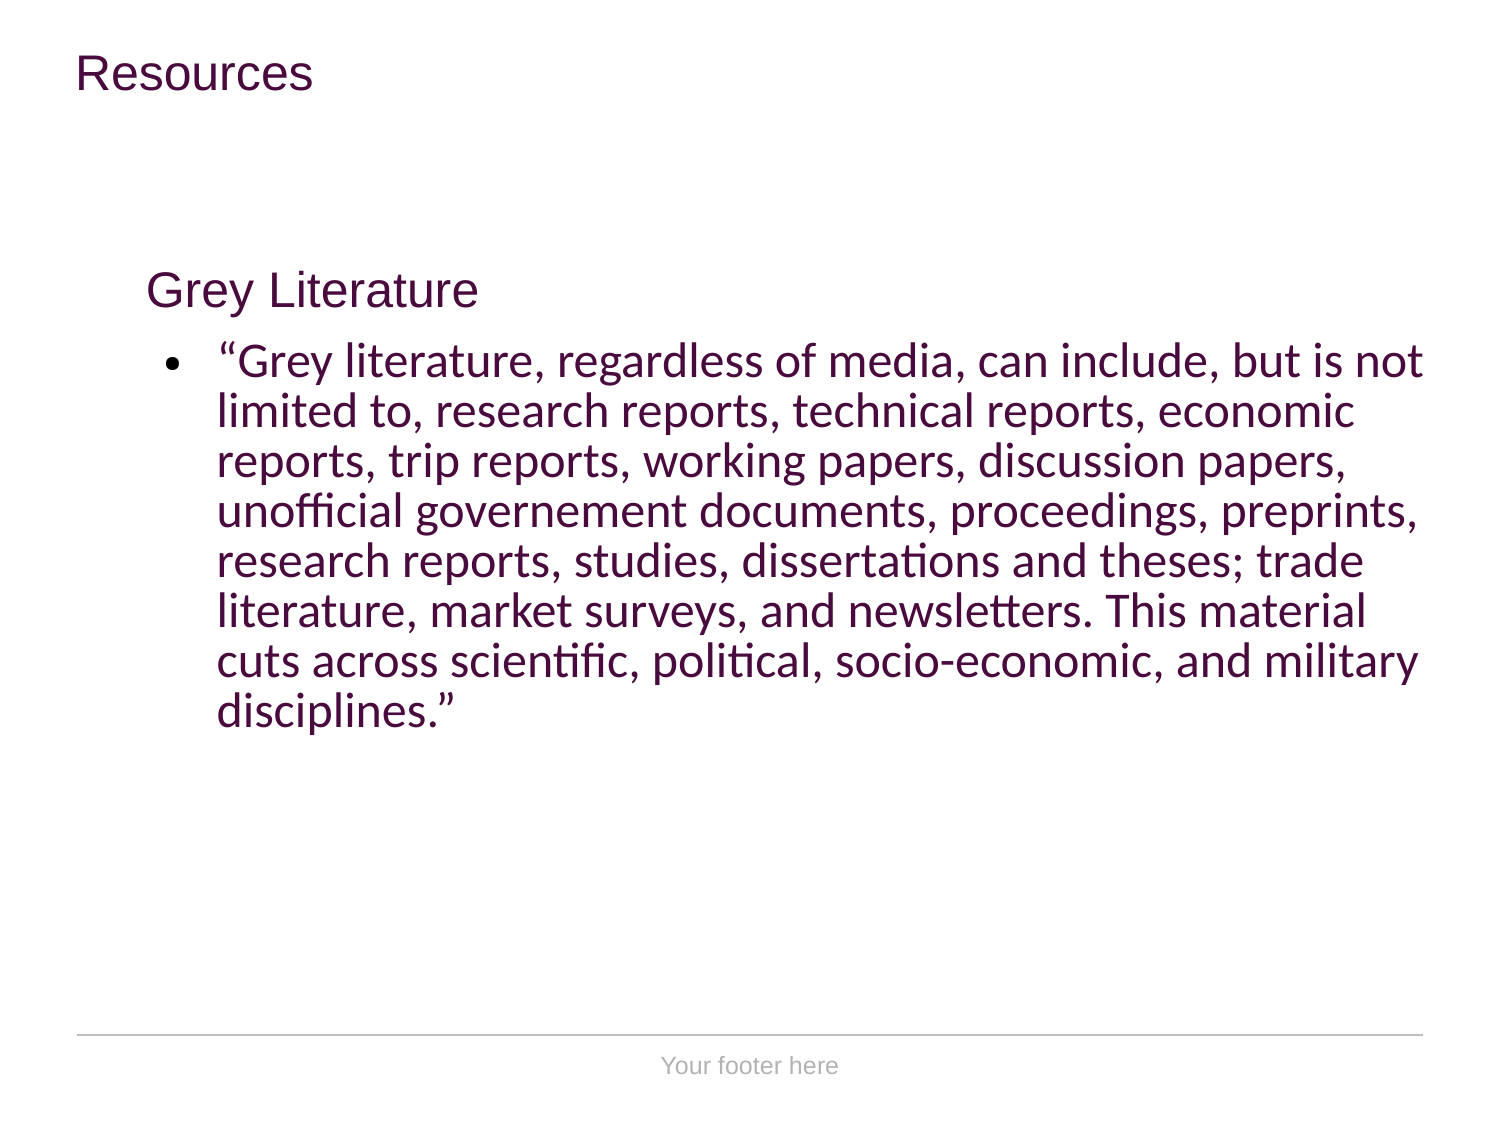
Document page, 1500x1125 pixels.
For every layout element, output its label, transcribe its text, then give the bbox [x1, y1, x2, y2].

title Resources [75, 45, 1425, 233]
list Grey Literature “Grey literature, regardless of media, can include, but is not limited to, research reports, technical reports, economic reports, trip reports, working papers, discussion papers, unofficial governement documents, proceedings, preprints, research reports, studies, dissertations and theses; trade literature, market surveys, and newsletters. This material cuts across scientific, political, socio-economic, and military disciplines.” [75, 262, 1425, 1005]
